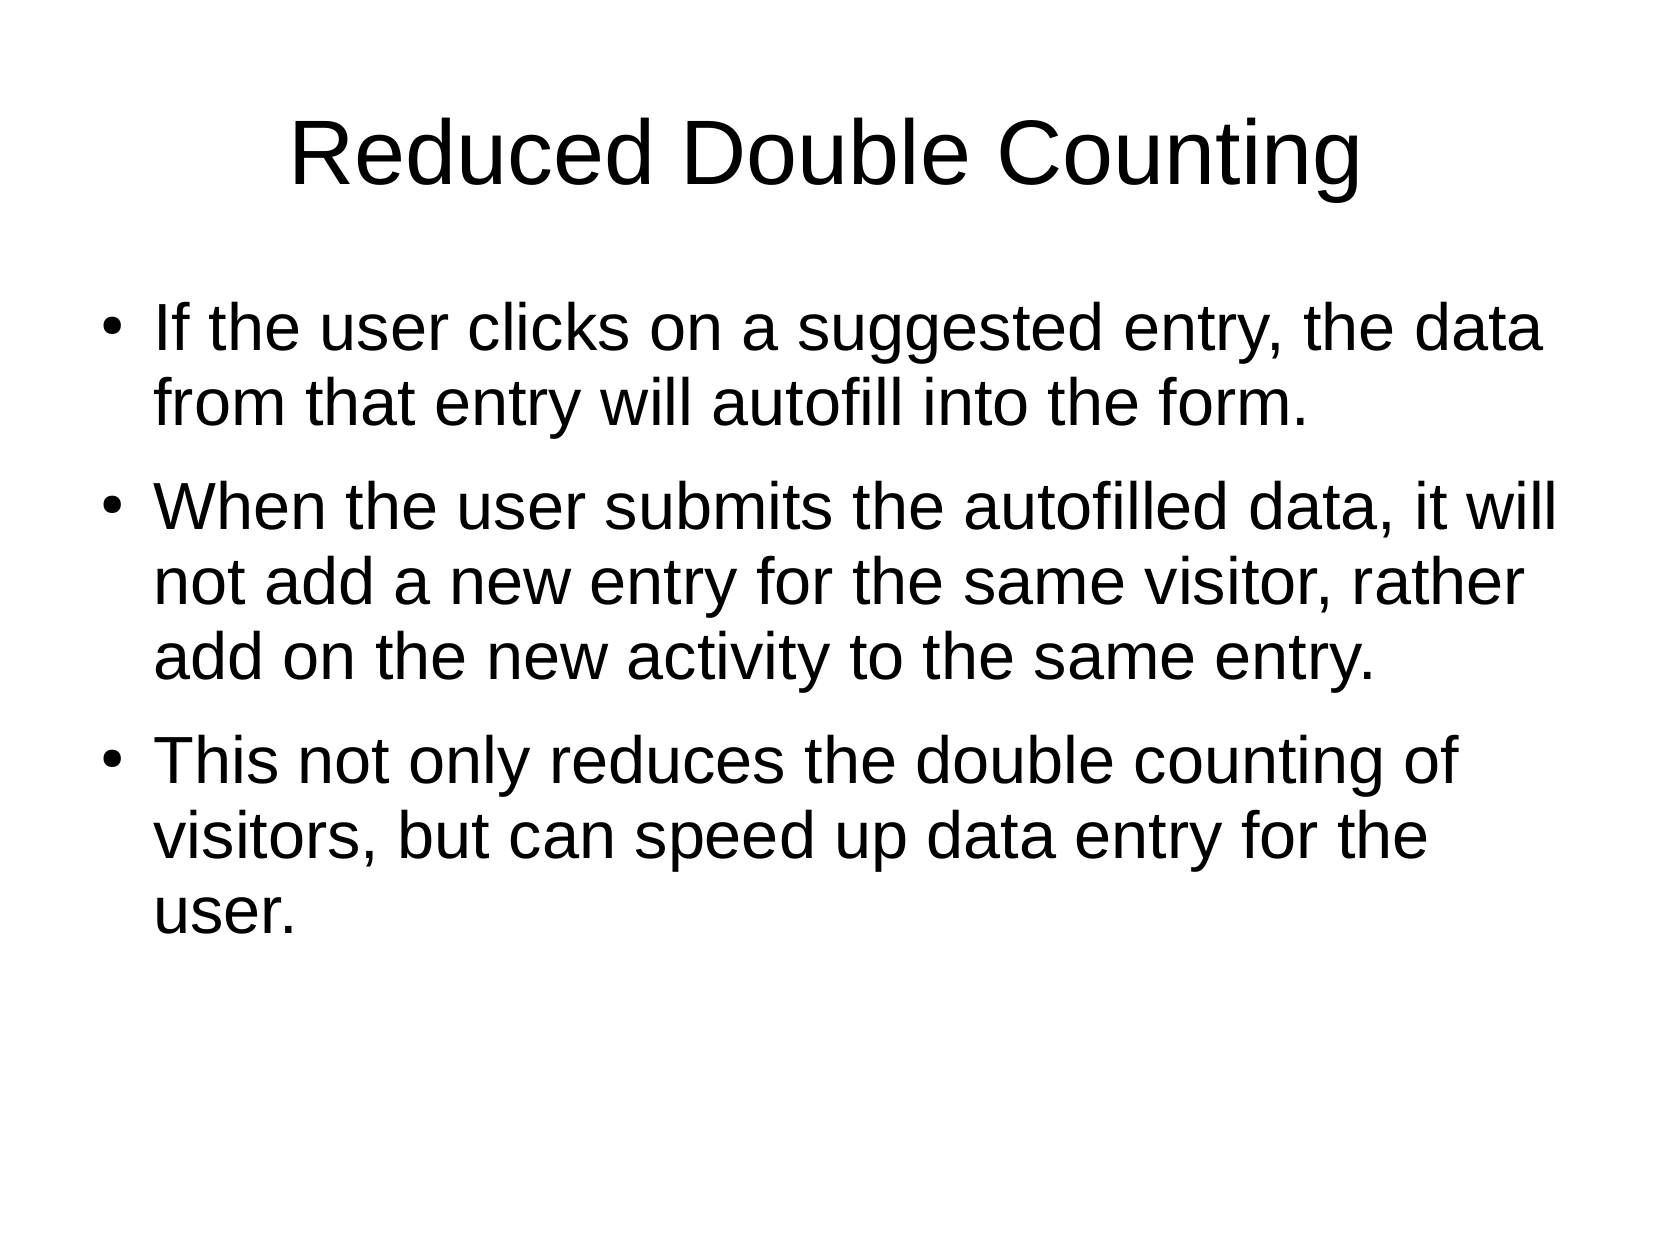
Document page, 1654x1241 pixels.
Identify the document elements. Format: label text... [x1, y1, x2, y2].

list If the user clicks on a suggested entry, the data from that entry will autofill into the form. When the user submits the autofilled data, it will not add a new entry for the same visitor, rather add on the new activity to the same entry. This not only reduces the double counting of visitors, but can speed up data entry for the user. [82, 290, 1571, 1010]
title Reduced Double Counting [82, 49, 1571, 257]
